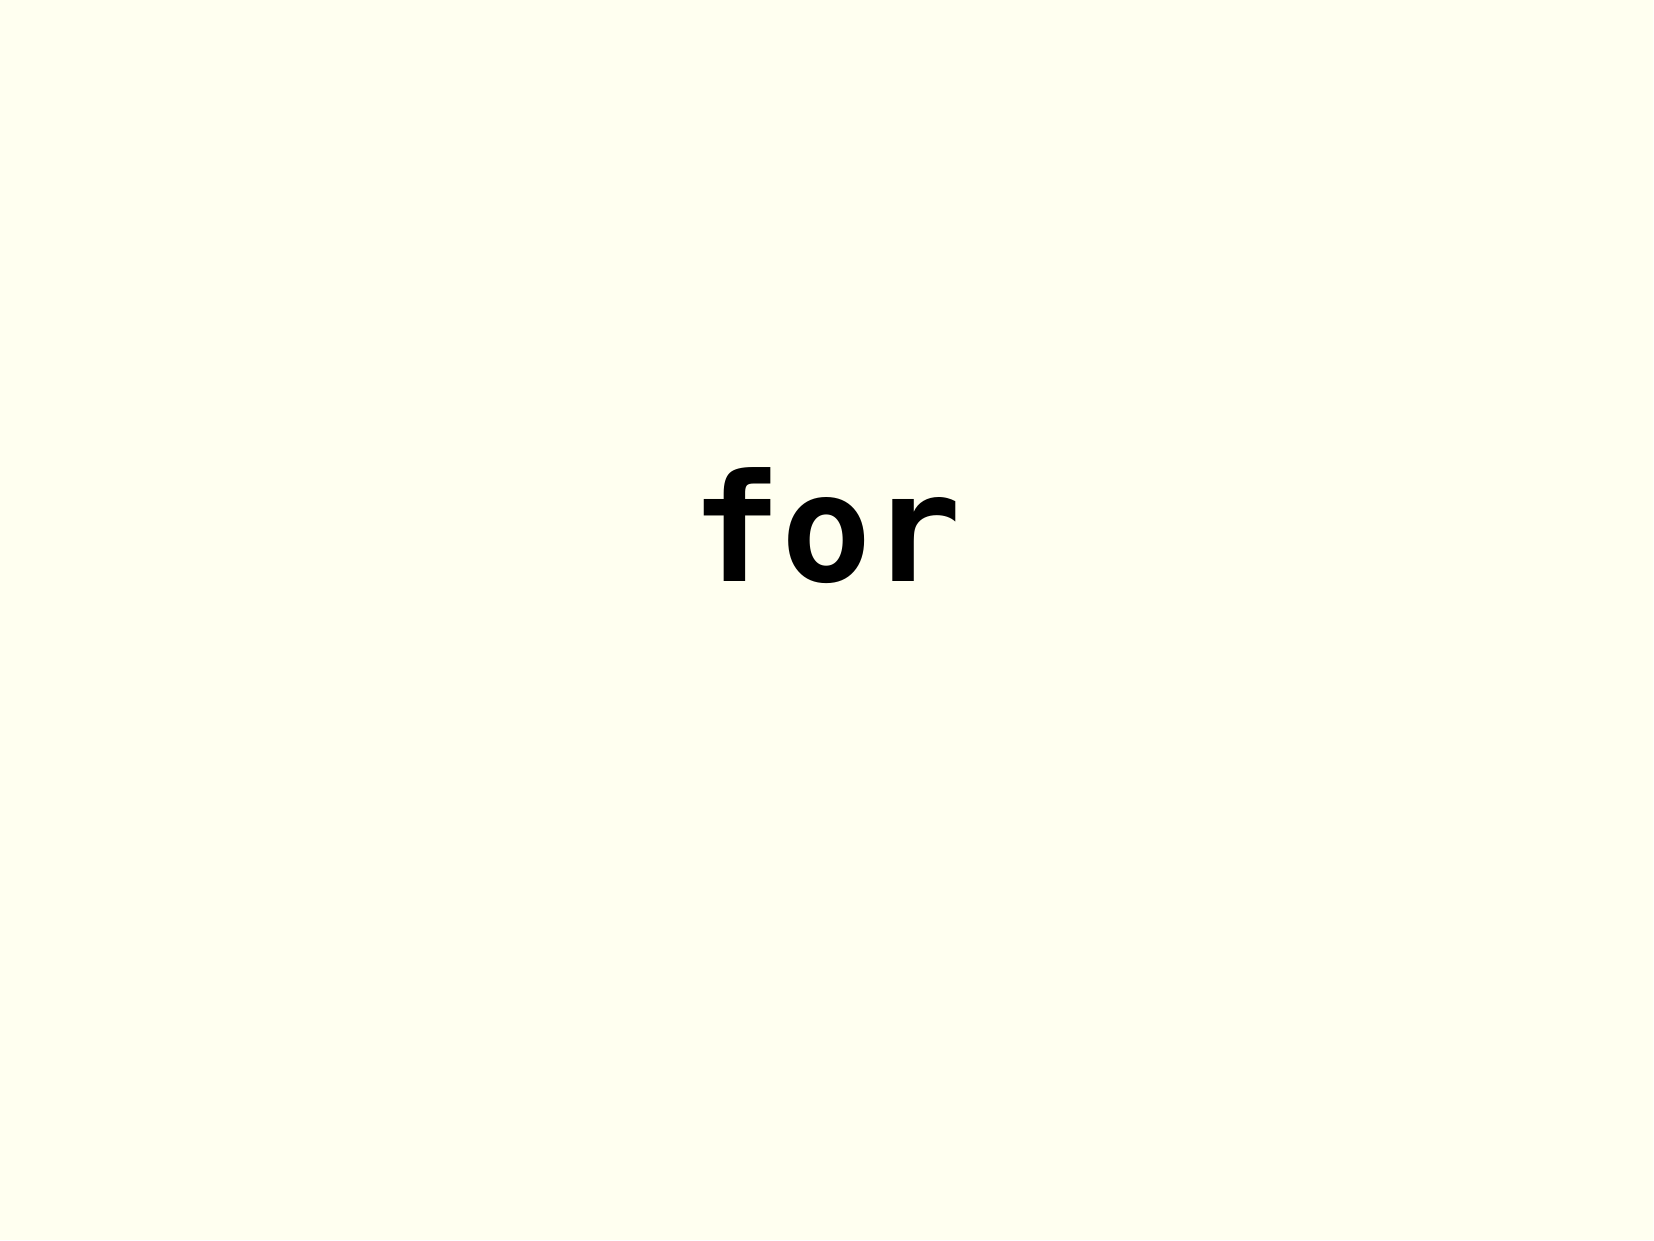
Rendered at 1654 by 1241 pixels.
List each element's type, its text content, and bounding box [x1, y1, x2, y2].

subtitle for [82, 49, 1571, 1010]
